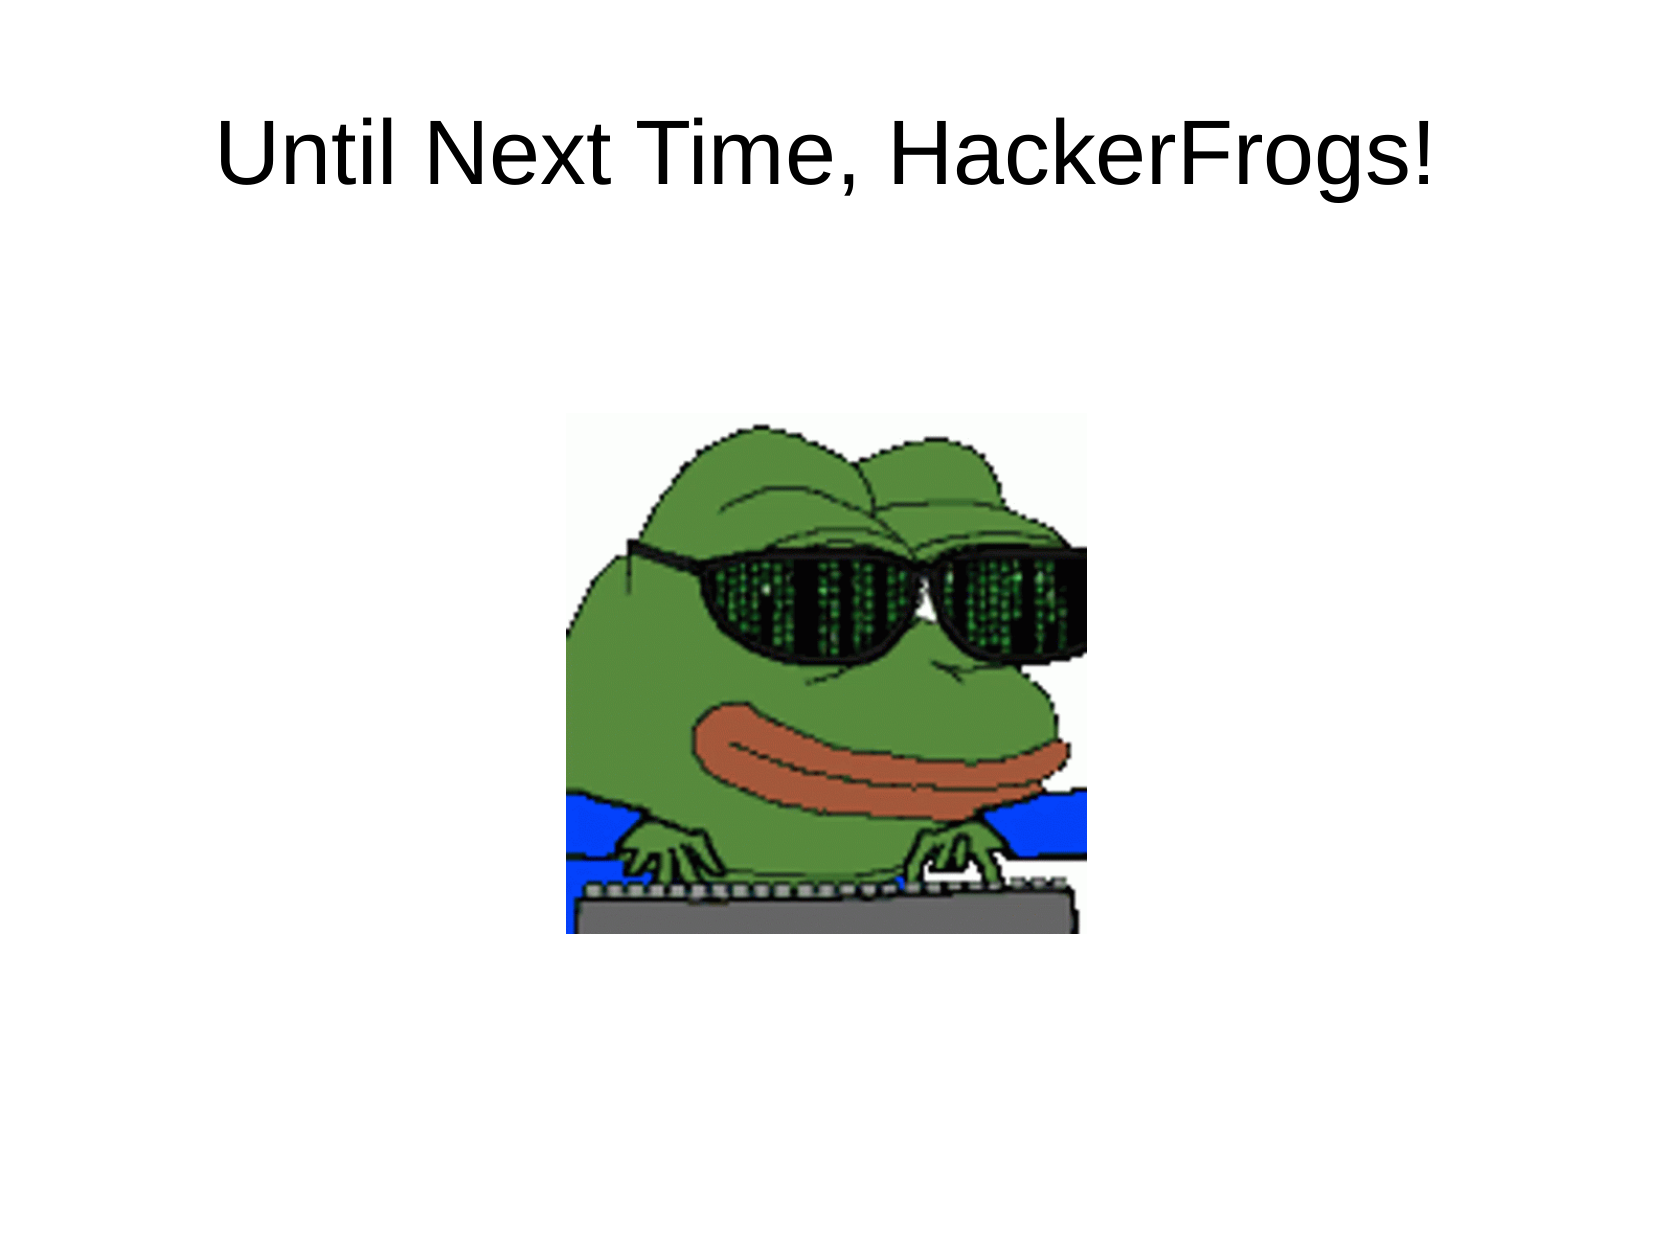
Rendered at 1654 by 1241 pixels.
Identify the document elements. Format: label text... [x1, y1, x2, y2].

title Until Next Time, HackerFrogs! [82, 49, 1571, 257]
picture [566, 413, 1087, 934]
